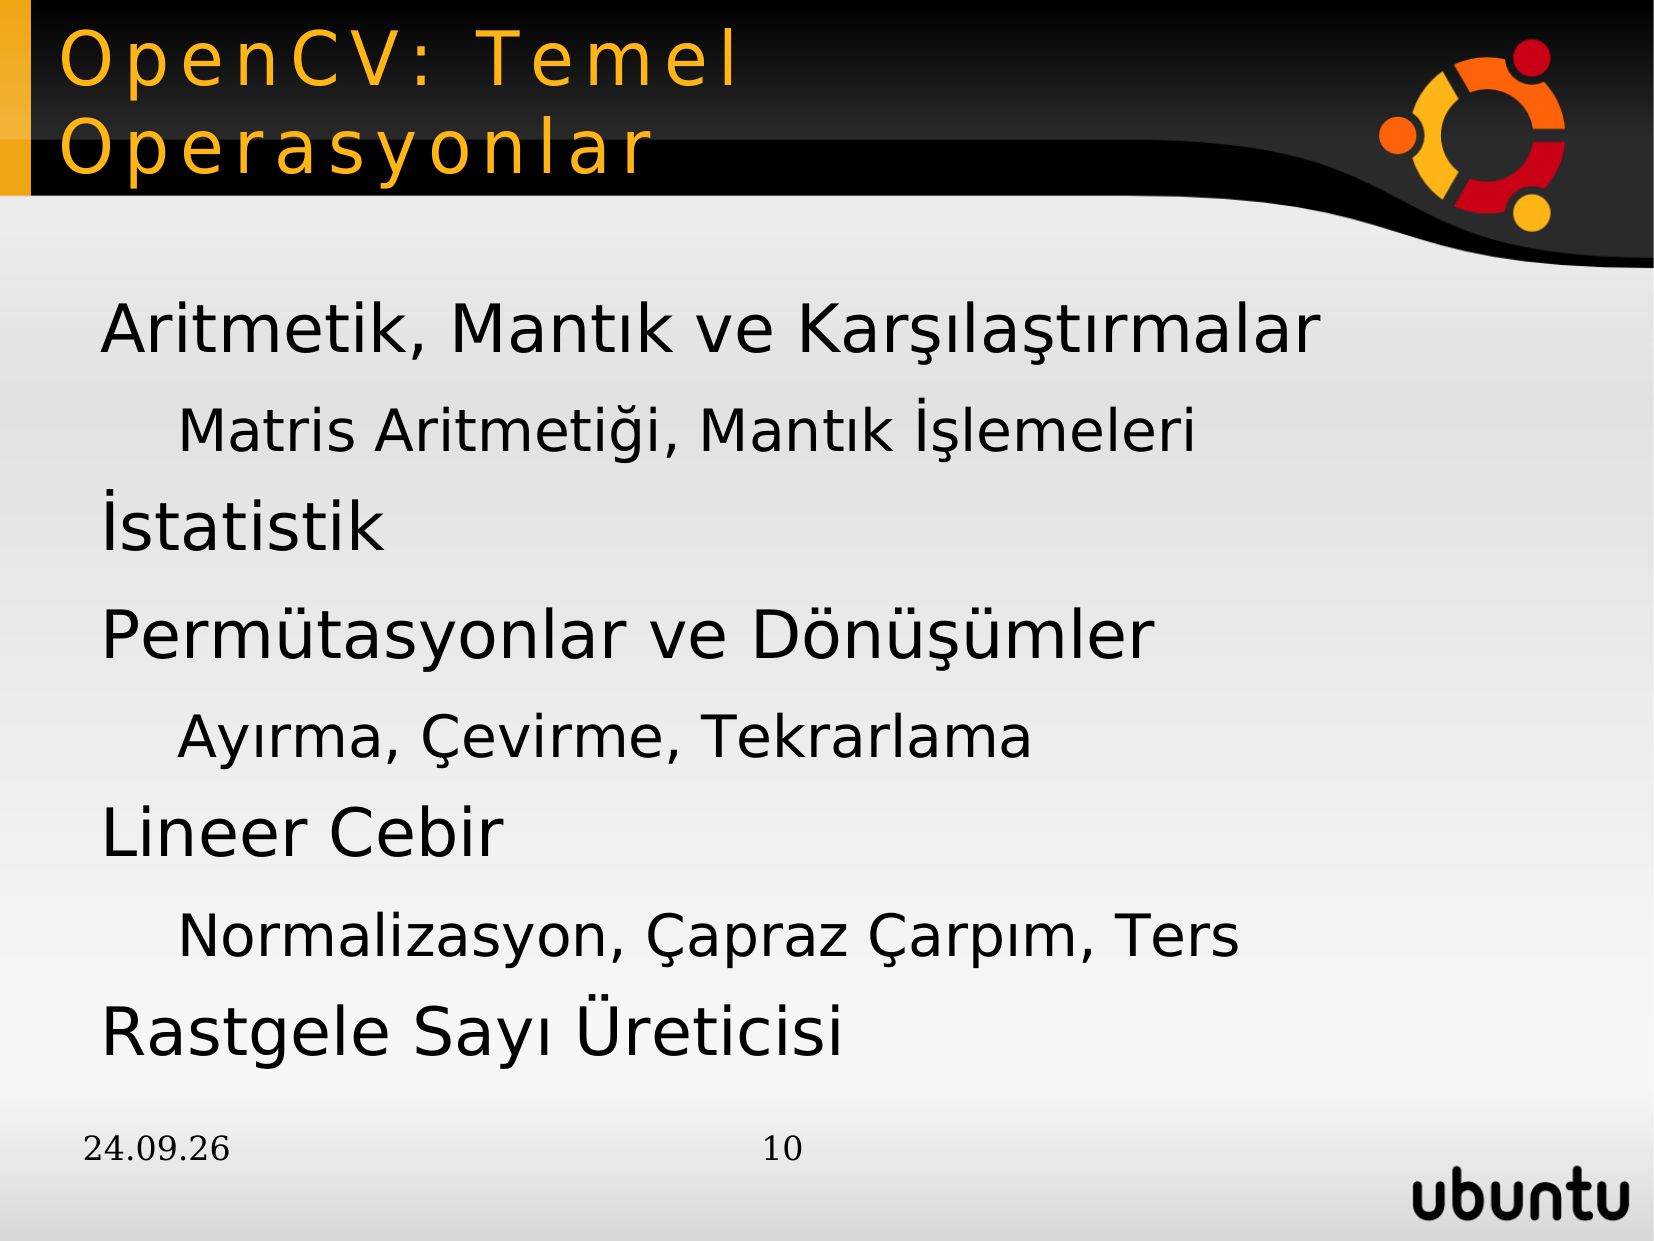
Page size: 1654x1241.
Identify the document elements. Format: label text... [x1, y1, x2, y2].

title OpenCV: Temel Operasyonlar [59, 16, 1270, 191]
picture [0, 0, 1654, 1241]
list Aritmetik, Mantık ve Karşılaştırmalar Matris Aritmetiği, Mantık İşlemeleri İstatistik Permütasyonlar ve Dönüşümler Ayırma, Çevirme, Tekrarlama Lineer Cebir Normalizasyon, Çapraz Çarpım, Ters Rastgele Sayı Üreticisi [82, 290, 1571, 1094]
